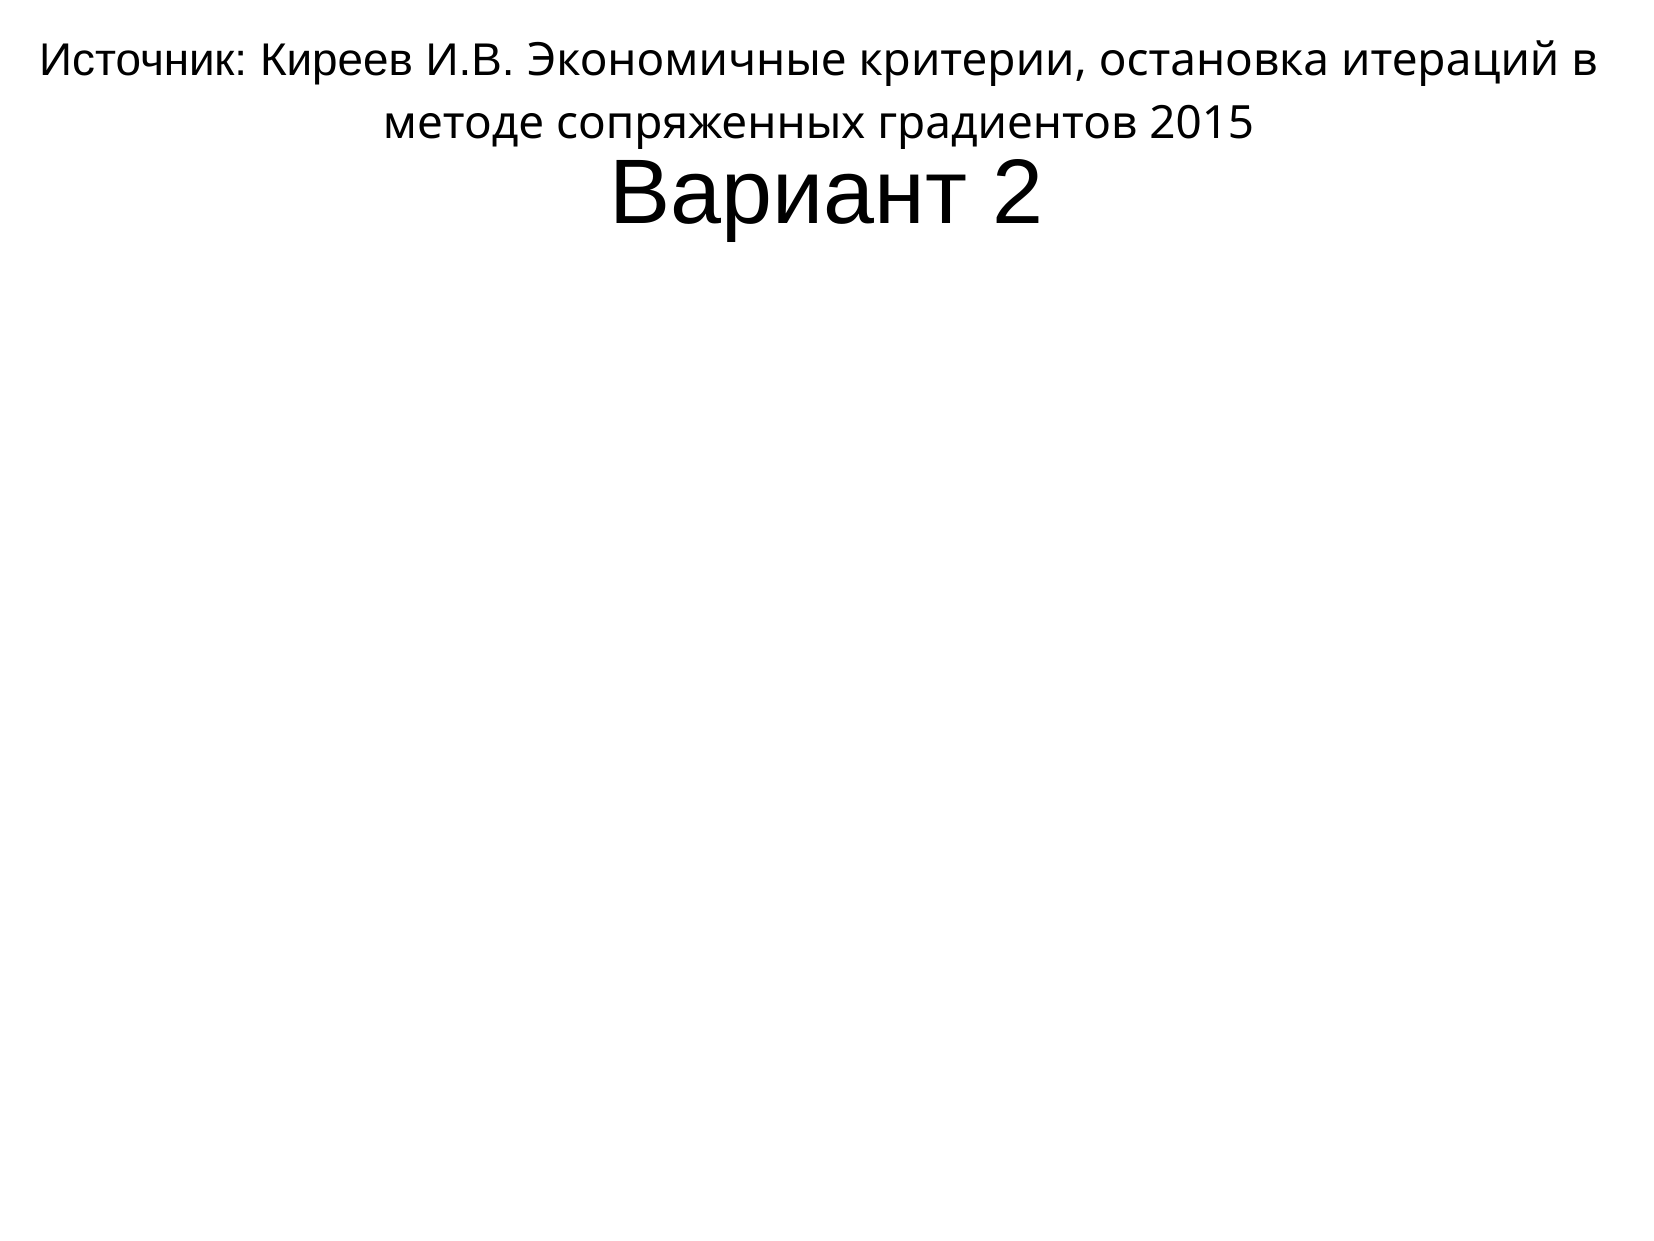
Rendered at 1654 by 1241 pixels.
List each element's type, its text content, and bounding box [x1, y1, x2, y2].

title Вариант 2 [82, 189, 1571, 296]
text_box Источник: Киреев И.В. Экономичные критерии, остановка итераций в методе сопряженных градиентов 2015 [0, 26, 1654, 189]
